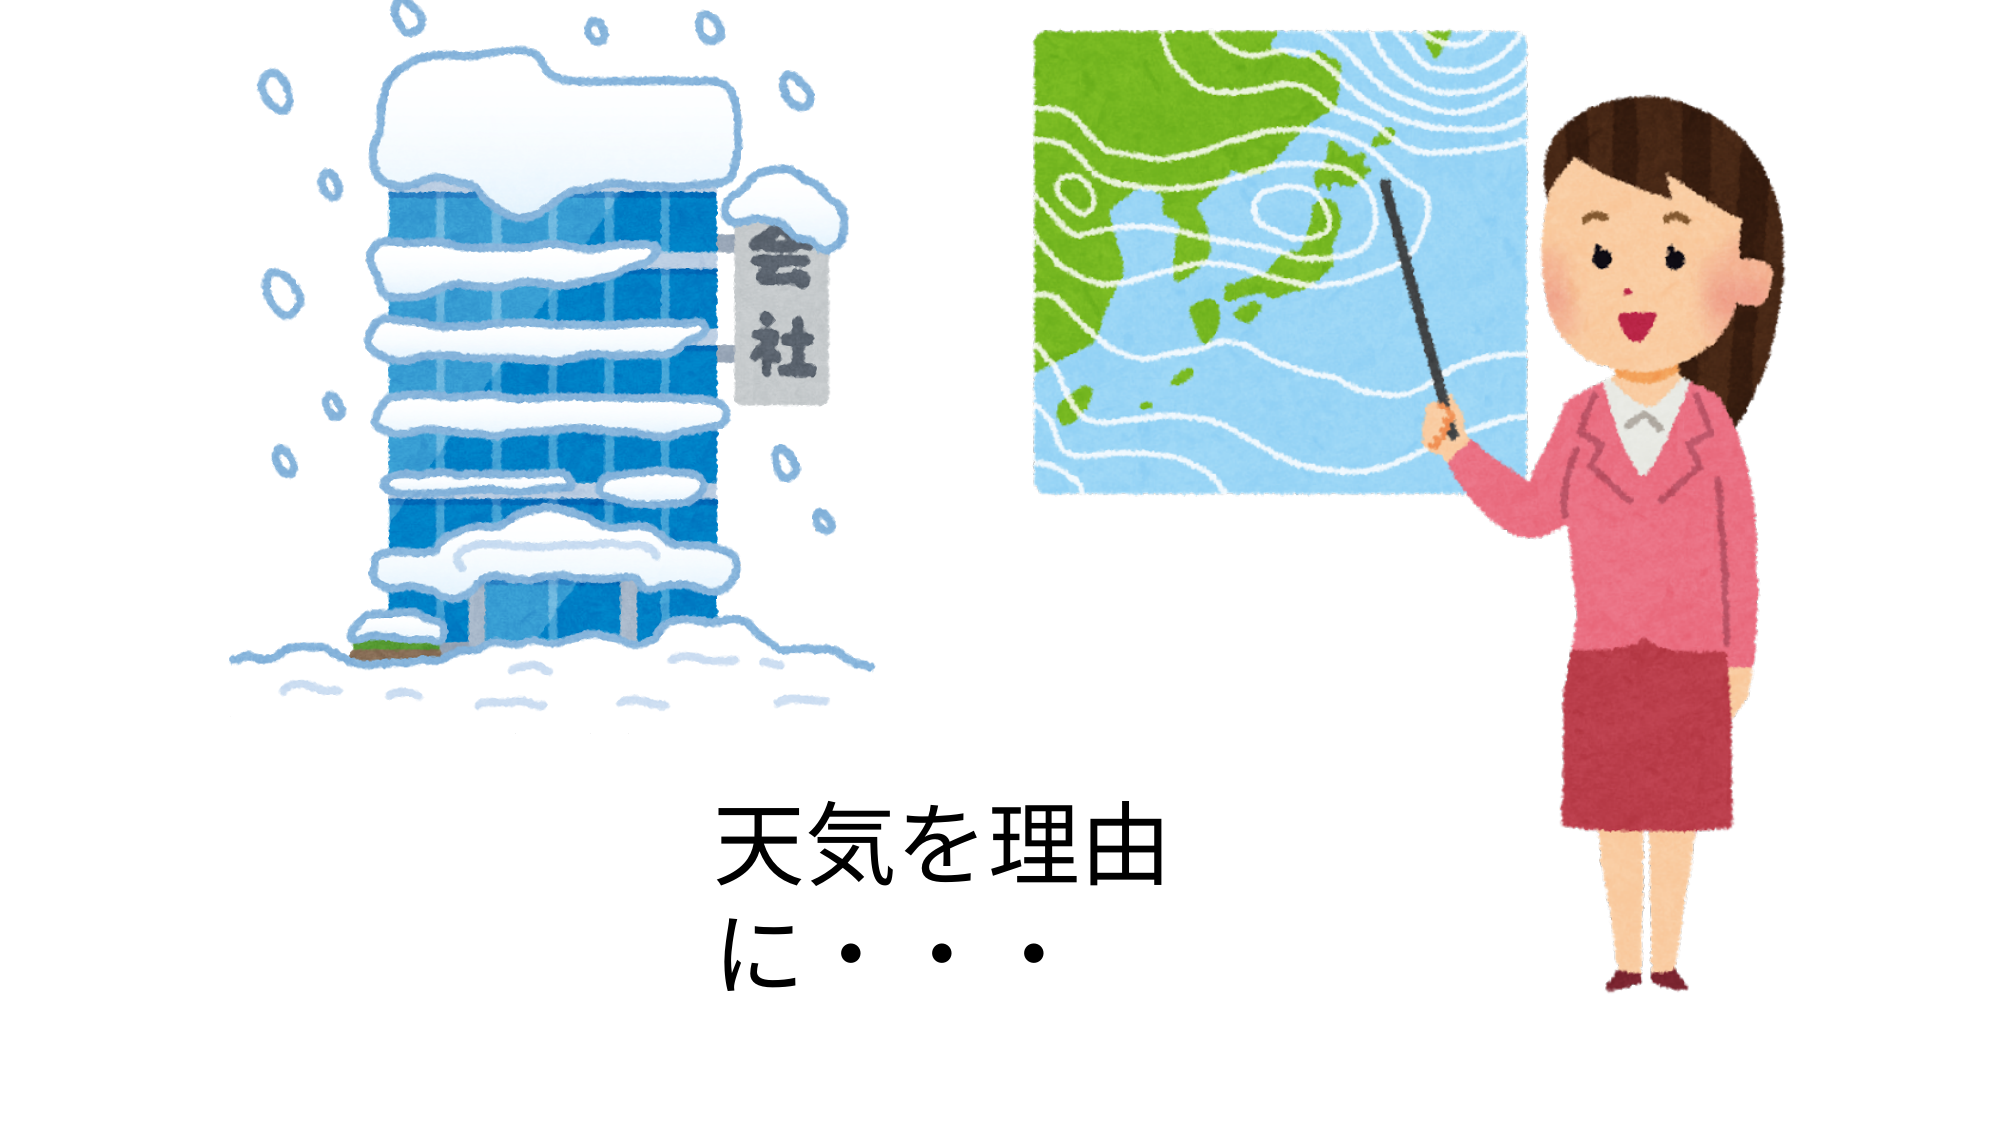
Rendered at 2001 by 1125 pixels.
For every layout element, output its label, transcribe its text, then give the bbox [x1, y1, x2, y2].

picture [1018, 19, 1819, 1016]
picture [216, 0, 891, 754]
text_box 天気を理由に・・・ [698, 779, 1487, 1015]
